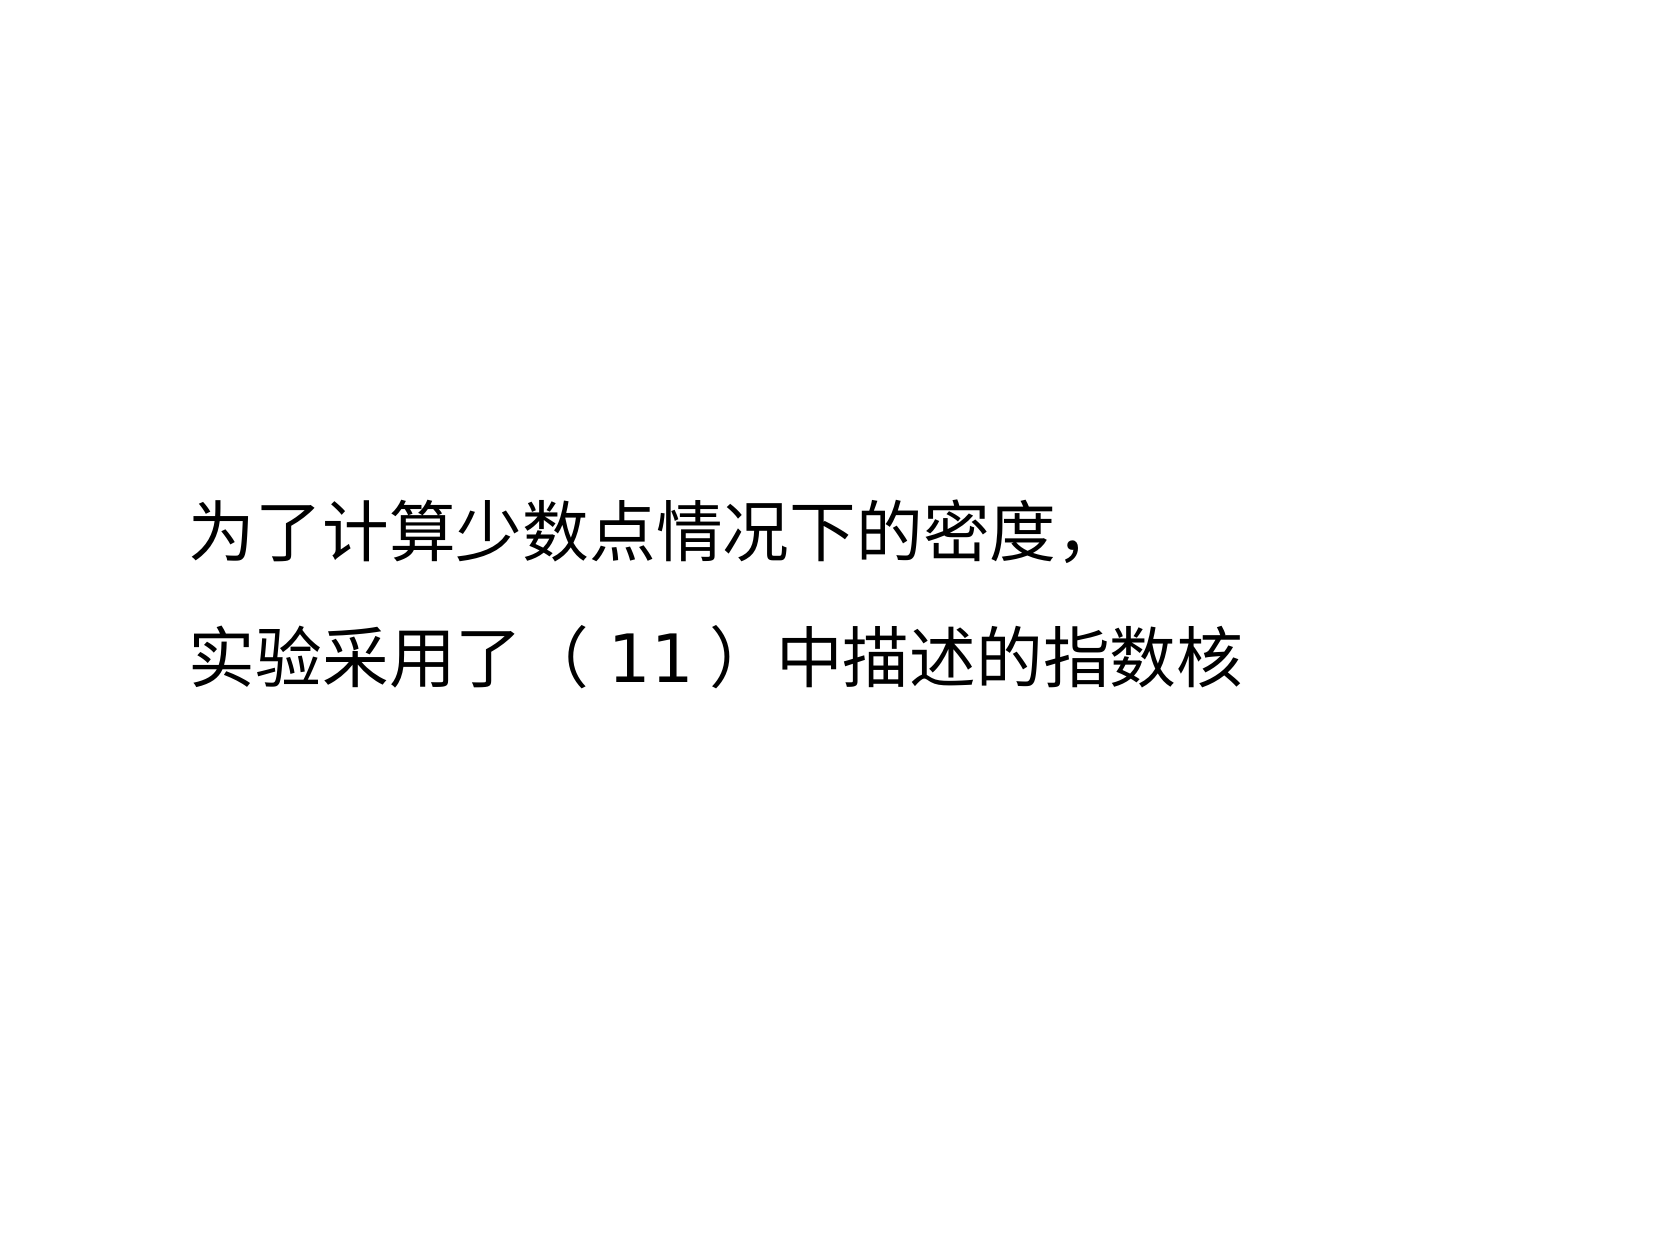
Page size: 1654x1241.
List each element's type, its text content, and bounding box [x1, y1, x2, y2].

list 为了计算少数点情况下的密度， 实验采用了（11）中描述的指数核 [118, 479, 1607, 733]
